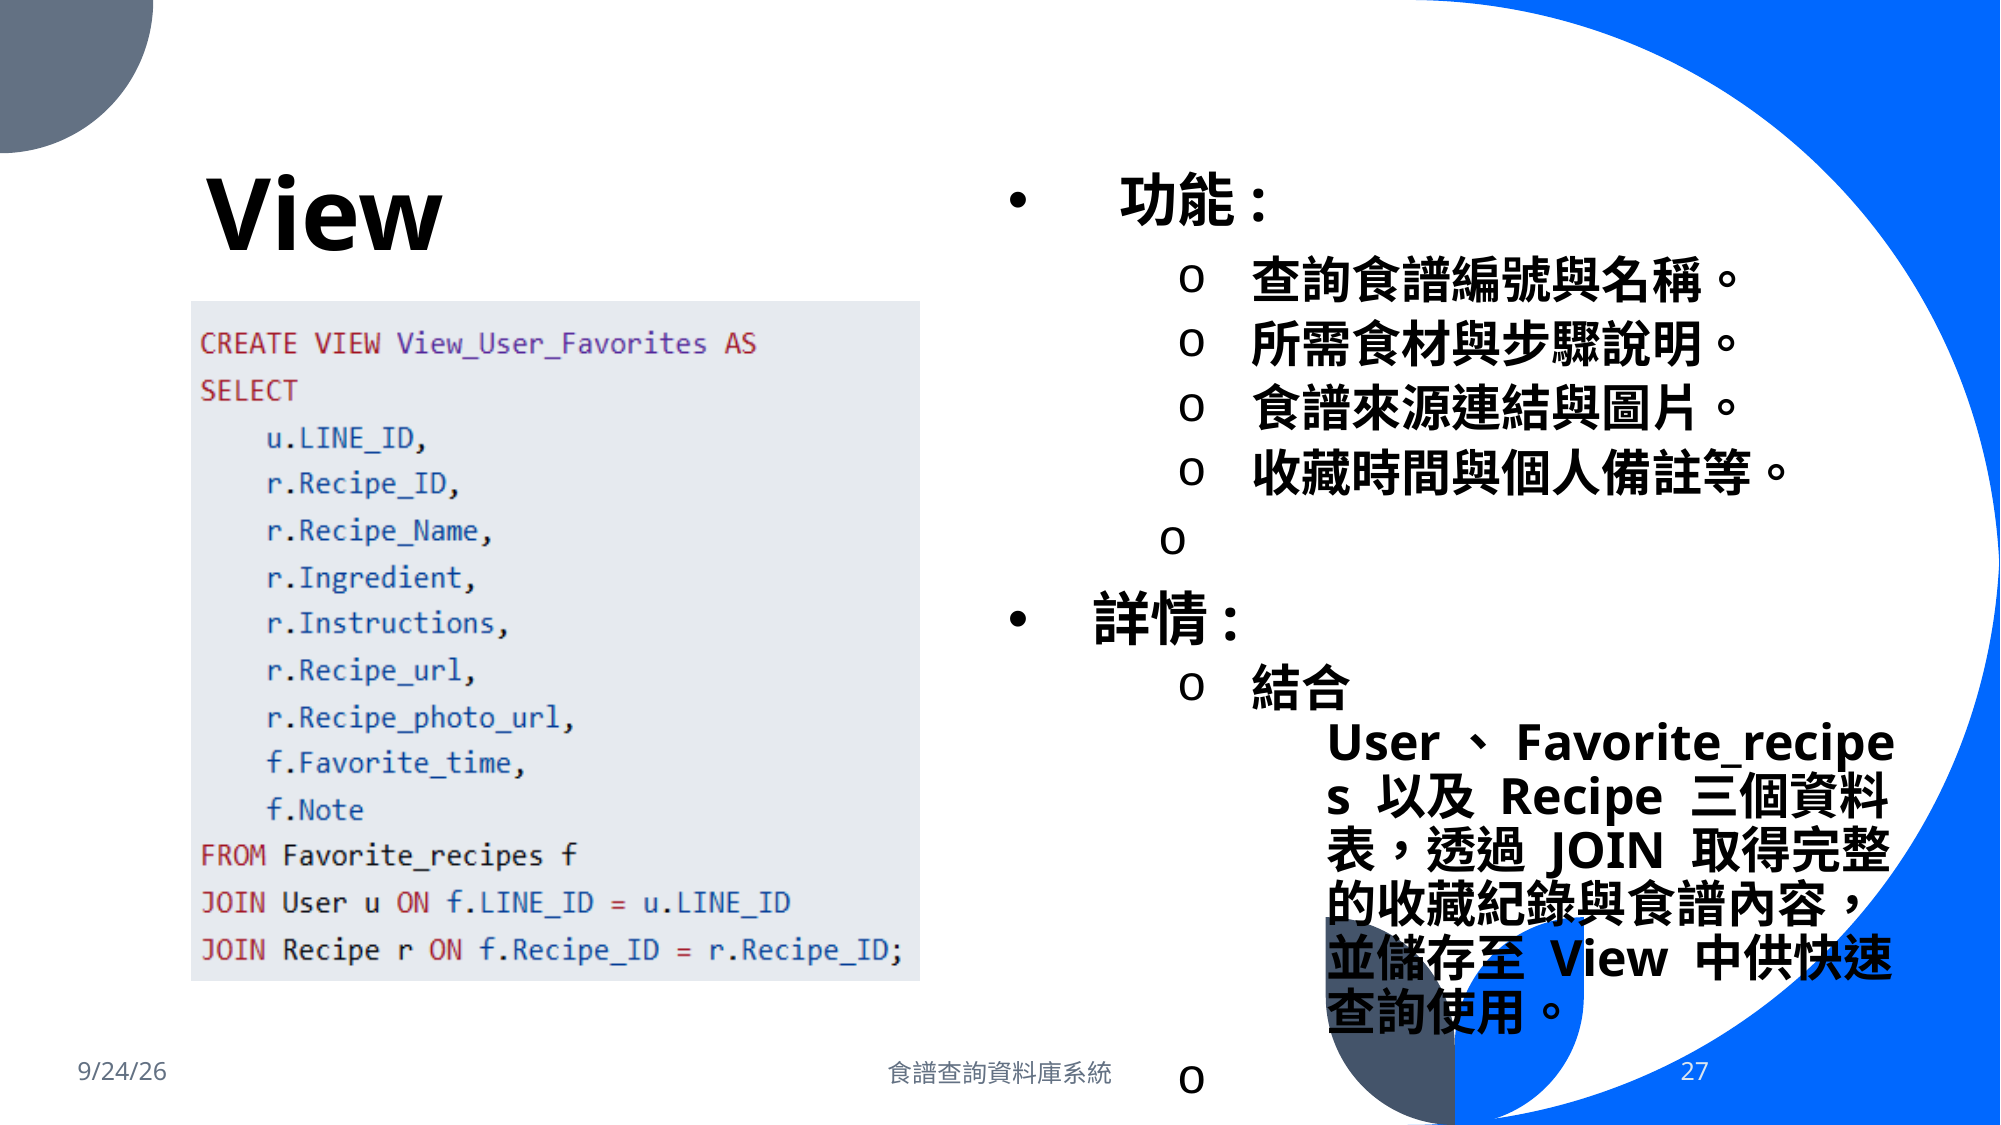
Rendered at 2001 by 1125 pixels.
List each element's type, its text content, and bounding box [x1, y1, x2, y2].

text_box 功能: 查詢食譜編號與名稱。 所需食材與步驟說明。 食譜來源連結與圖片。 收藏時間與個人備註等。 詳情: 結合 User、Favorite_recipes 以及 Recipe 三個資料表，透過 JOIN 取得完整的收藏紀錄與食譜內容，並儲存至 View 中供快速查詢使用。 [993, 163, 1936, 961]
slide_number 6/10/2025 [62, 1042, 513, 1103]
picture [191, 301, 920, 981]
footer 食譜查詢資料庫系統 [662, 1042, 1338, 1103]
title View [191, 62, 1796, 280]
slide_number 27 [1665, 1042, 1938, 1103]
